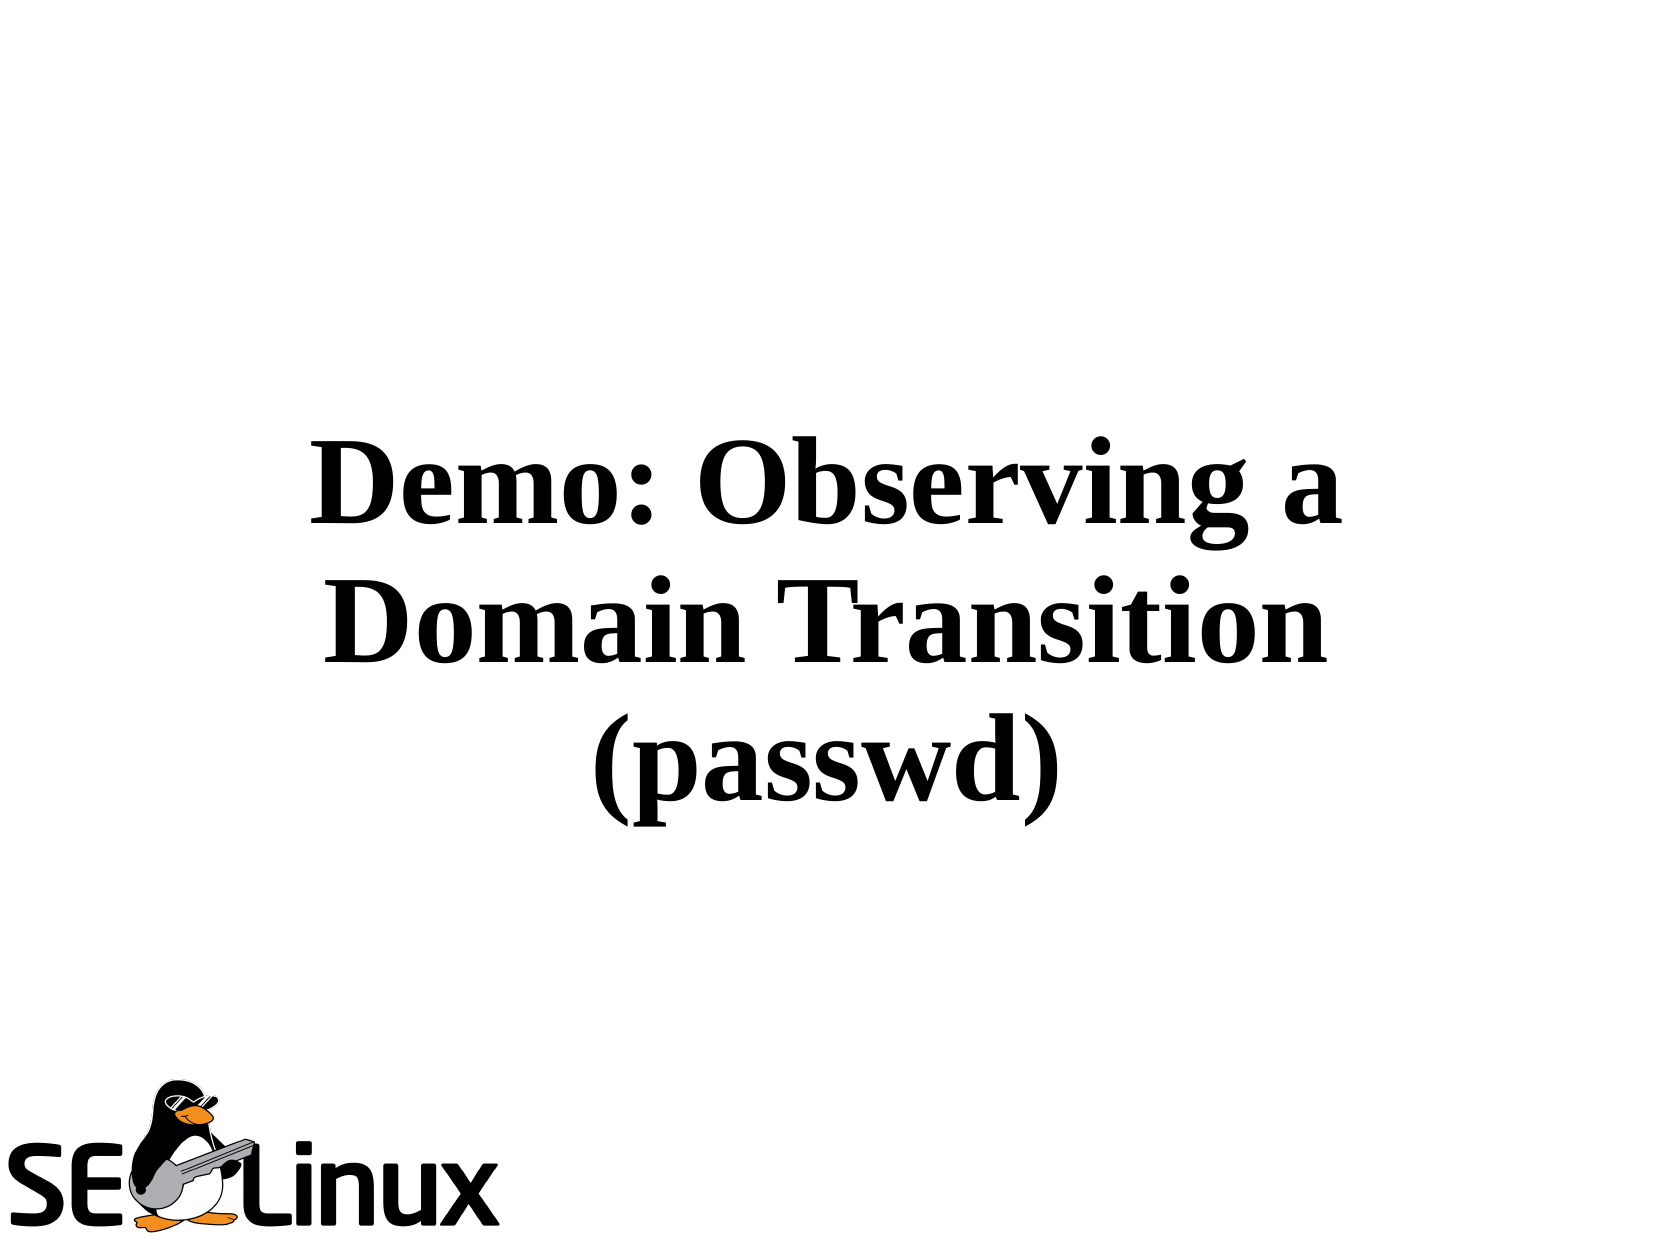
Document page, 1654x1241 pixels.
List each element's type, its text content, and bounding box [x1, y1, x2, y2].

picture [0, 919, 526, 1241]
title Demo: Observing a Domain Transition (passwd) [82, 412, 1571, 828]
